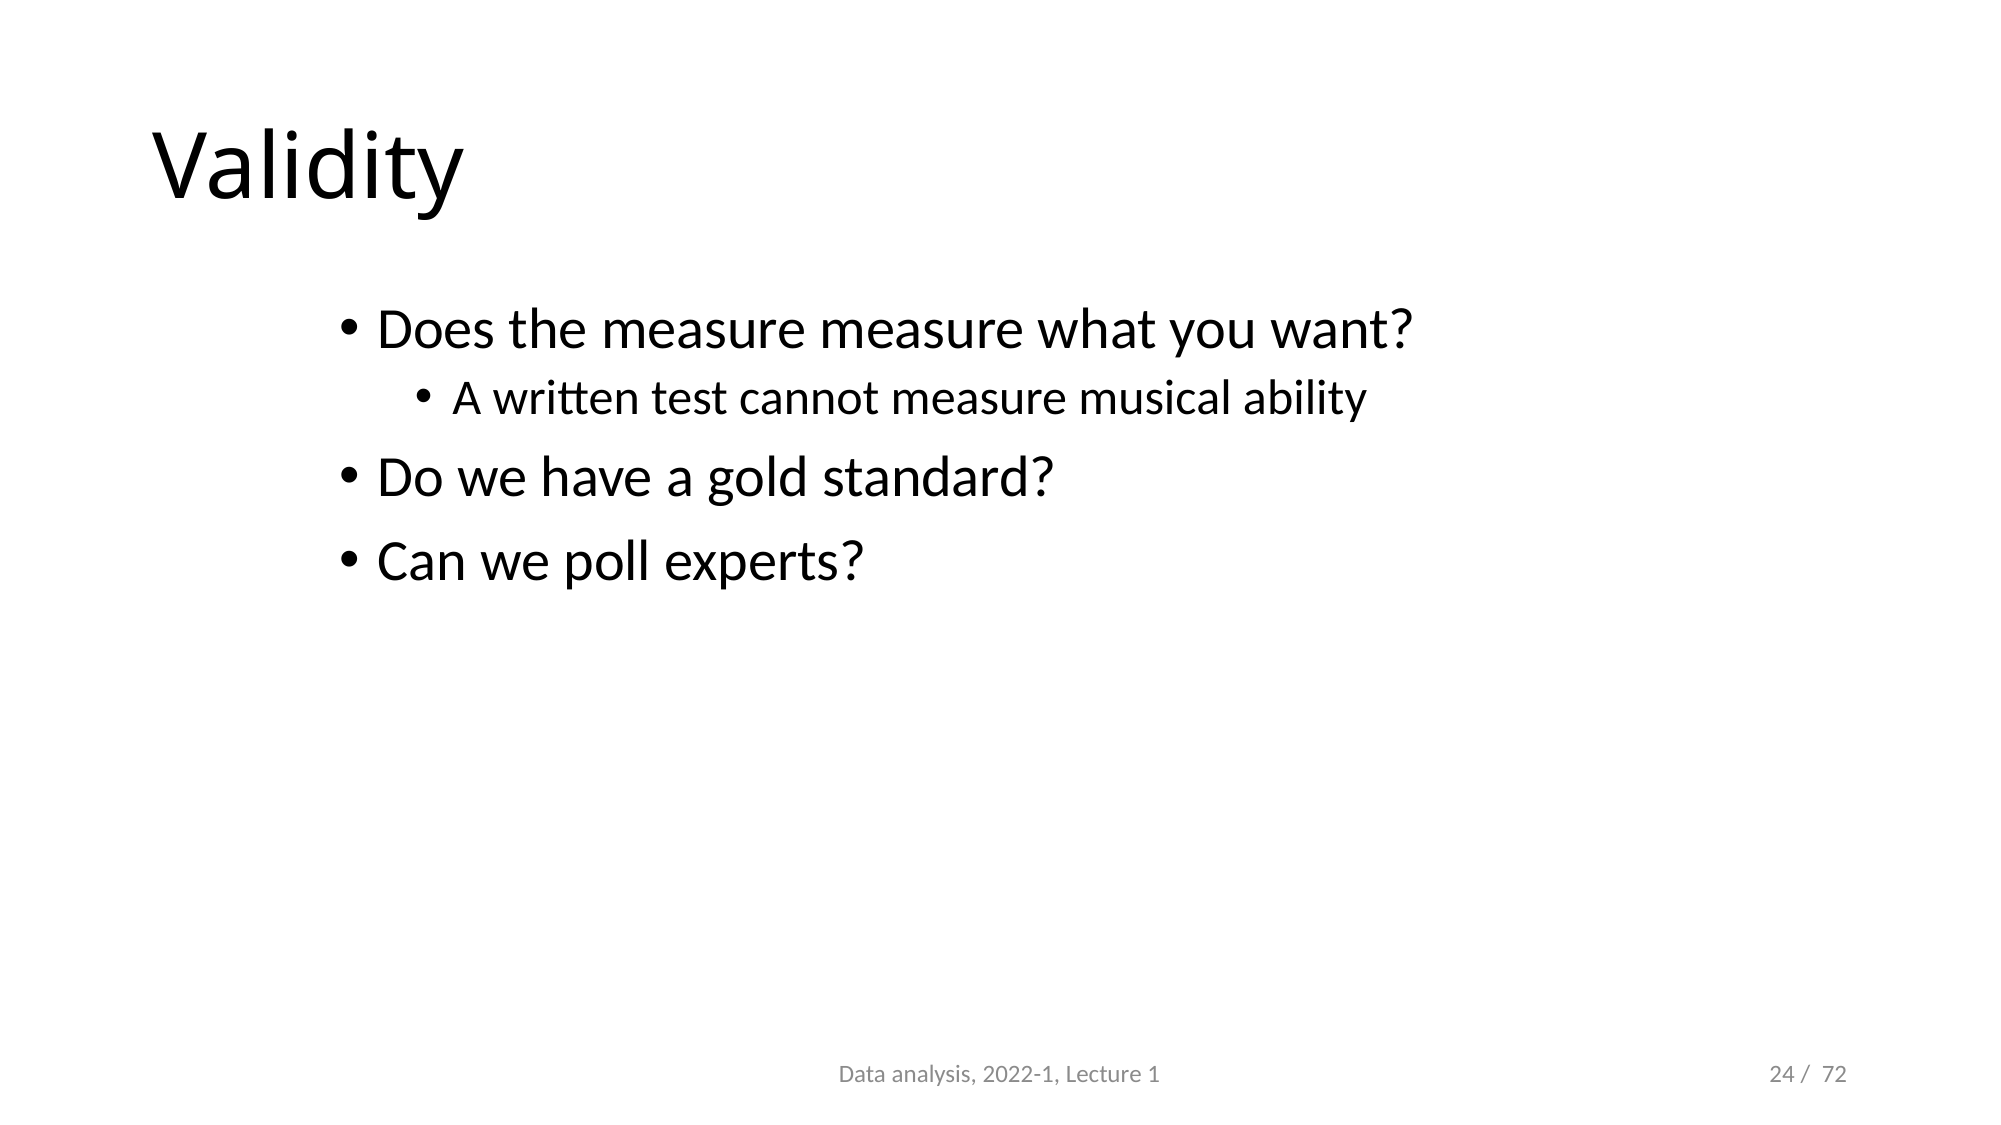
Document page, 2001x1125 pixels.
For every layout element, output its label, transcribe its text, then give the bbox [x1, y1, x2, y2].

footer Data analysis, 2022-1, Lecture 1 [662, 1042, 1338, 1103]
list Does the measure measure what you want? A written test cannot measure musical ability Do we have a gold standard? Can we poll experts? [324, 290, 1675, 870]
title Validity [137, 59, 1863, 278]
slide_number <number> / 72 [1412, 1042, 1863, 1103]
